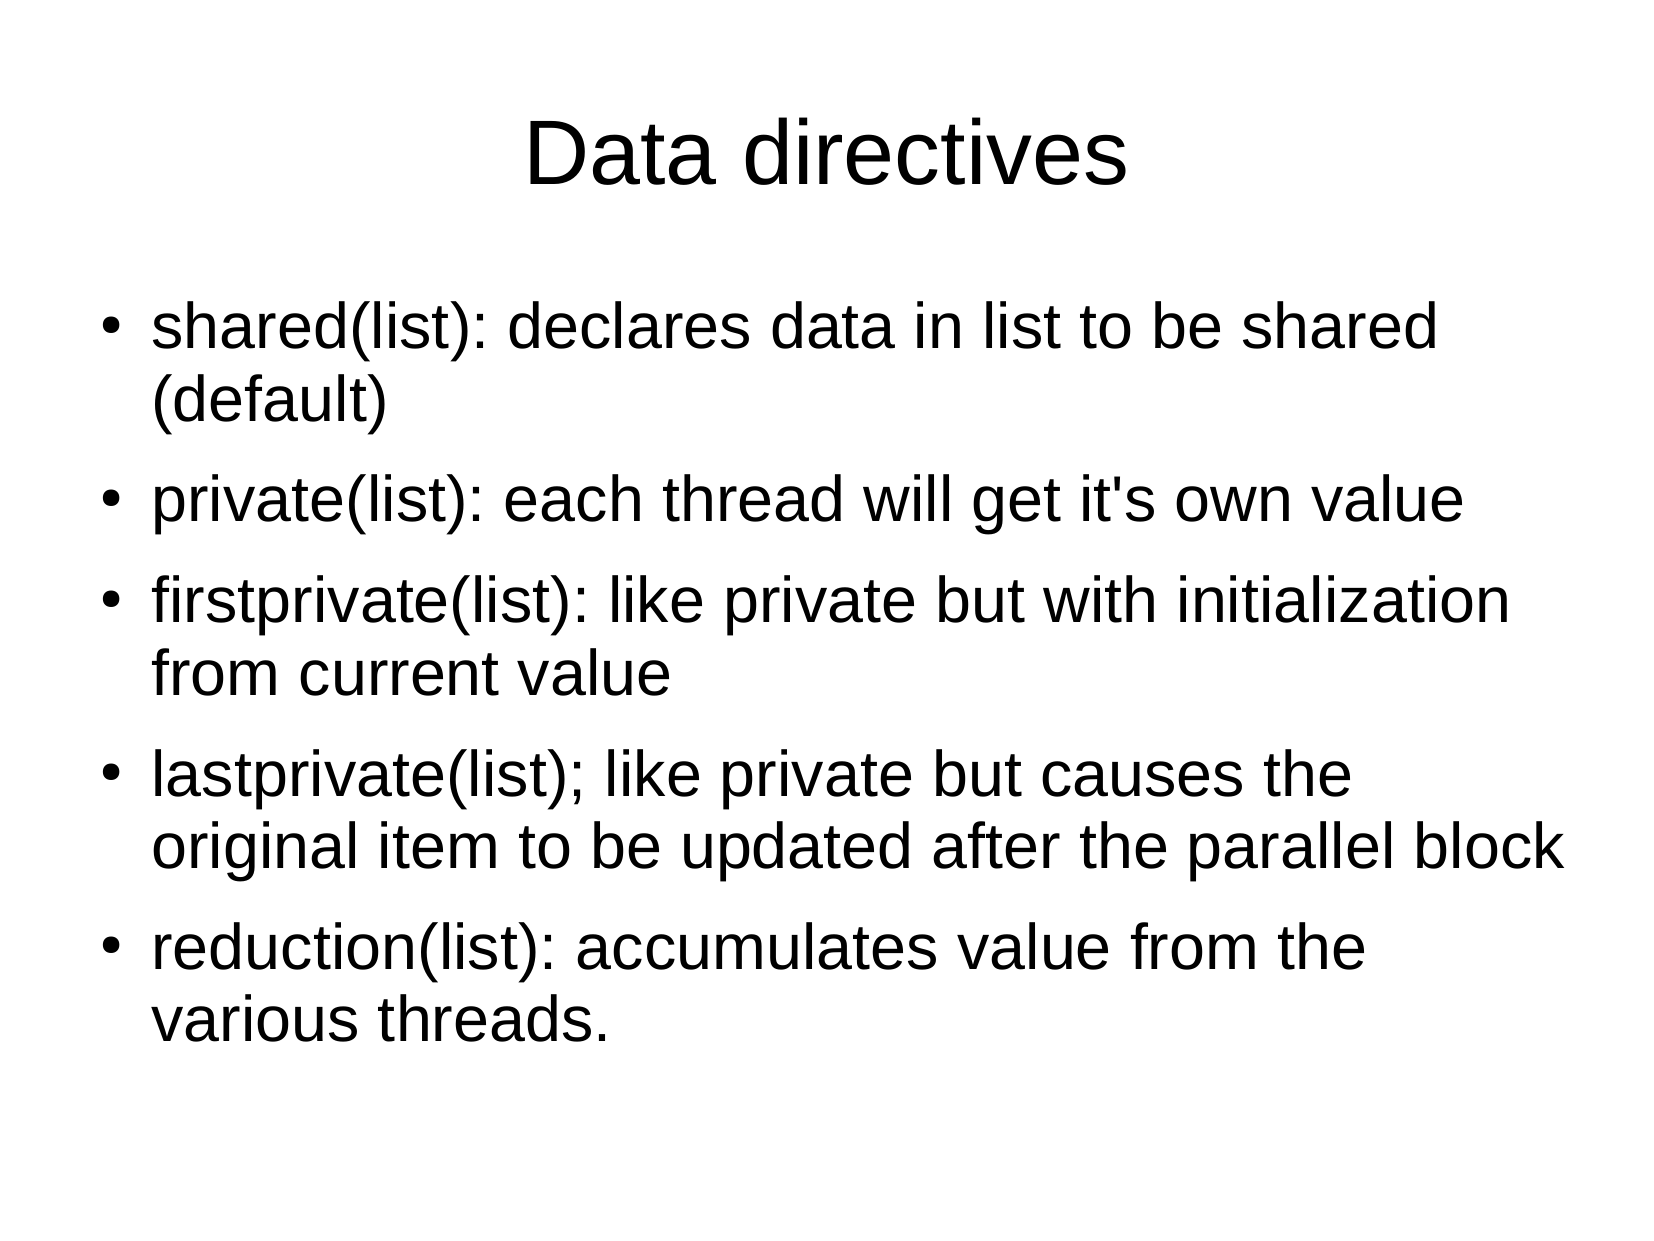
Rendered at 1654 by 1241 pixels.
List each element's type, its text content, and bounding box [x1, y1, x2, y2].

list shared(list): declares data in list to be shared (default) private(list): each thread will get it's own value firstprivate(list): like private but with initialization from current value lastprivate(list); like private but causes the original item to be updated after the parallel block reduction(list): accumulates value from the various threads. [82, 290, 1571, 1109]
title Data directives [82, 49, 1571, 257]
